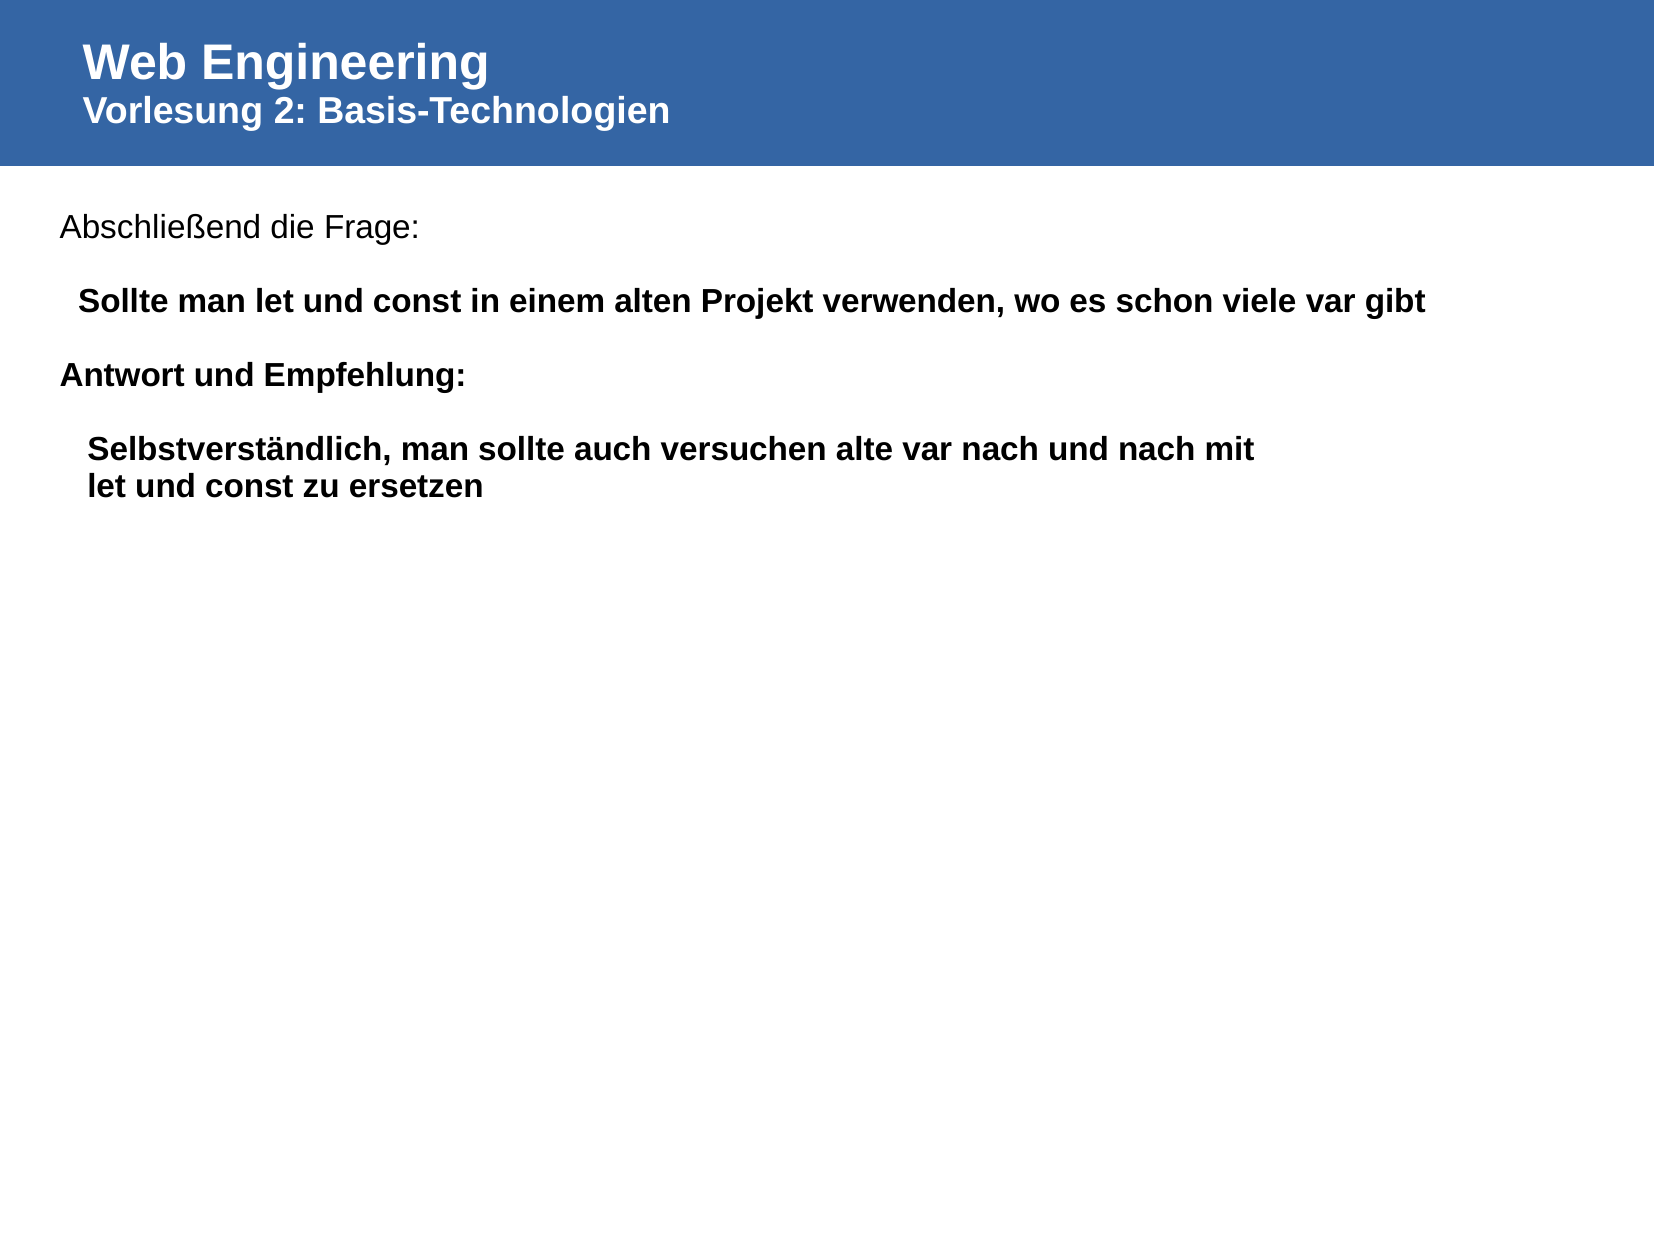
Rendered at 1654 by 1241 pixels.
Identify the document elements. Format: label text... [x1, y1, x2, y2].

title Web Engineering Vorlesung 2: Basis-Technologien [82, 0, 1571, 166]
text_box Abschließend die Frage: Sollte man let und const in einem alten Projekt verwenden, wo es schon viele var gibt Antwort und Empfehlung: Selbstverständlich, man sollte auch versuchen alte var nach und nach mit let und const zu ersetzen [44, 200, 1595, 1185]
